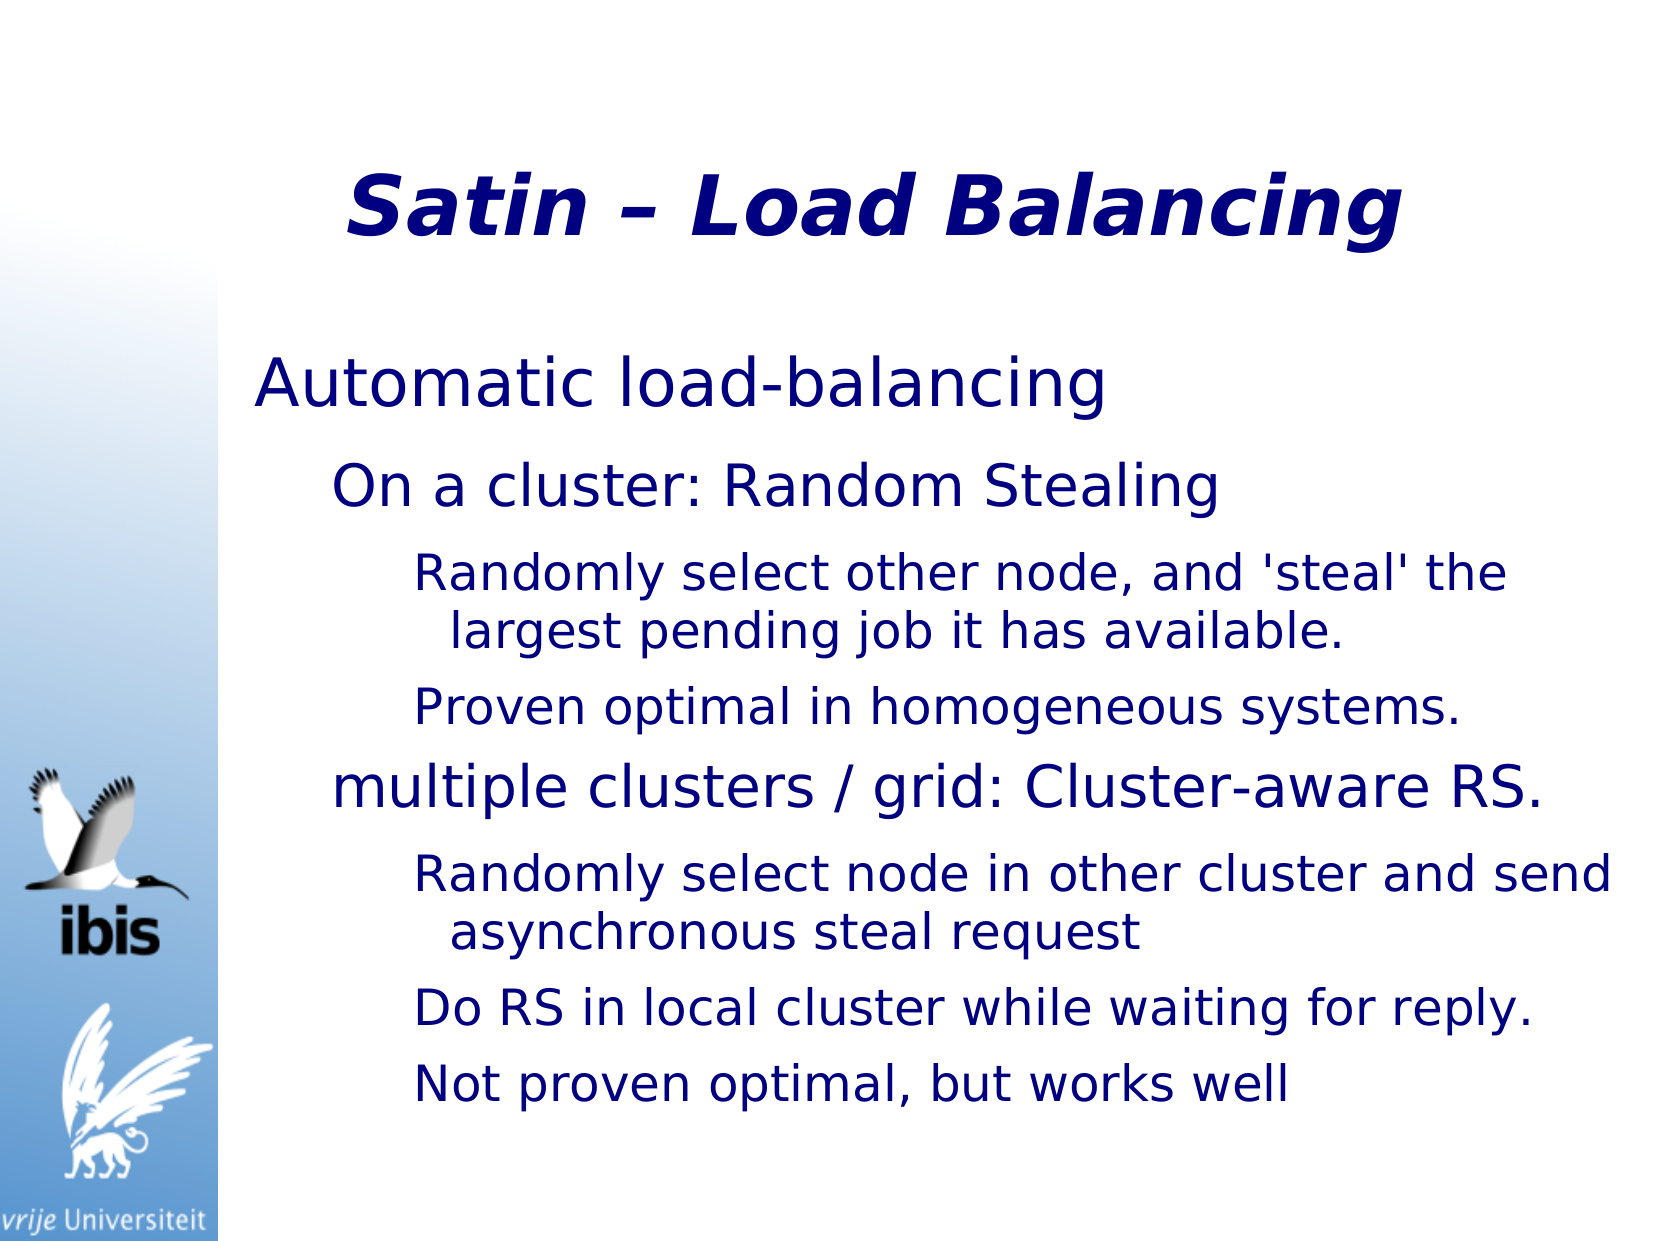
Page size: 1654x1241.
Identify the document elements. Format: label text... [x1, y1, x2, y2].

list Automatic load-balancing On a cluster: Random Stealing Randomly select other node, and 'steal' the largest pending job it has available. Proven optimal in homogeneous systems. multiple clusters / grid: Cluster-aware RS. Randomly select node in other cluster and send asynchronous steal request Do RS in local cluster while waiting for reply. Not proven optimal, but works well [236, 344, 1615, 1196]
picture [0, 0, 218, 1241]
title Satin – Load Balancing [219, 102, 1534, 311]
